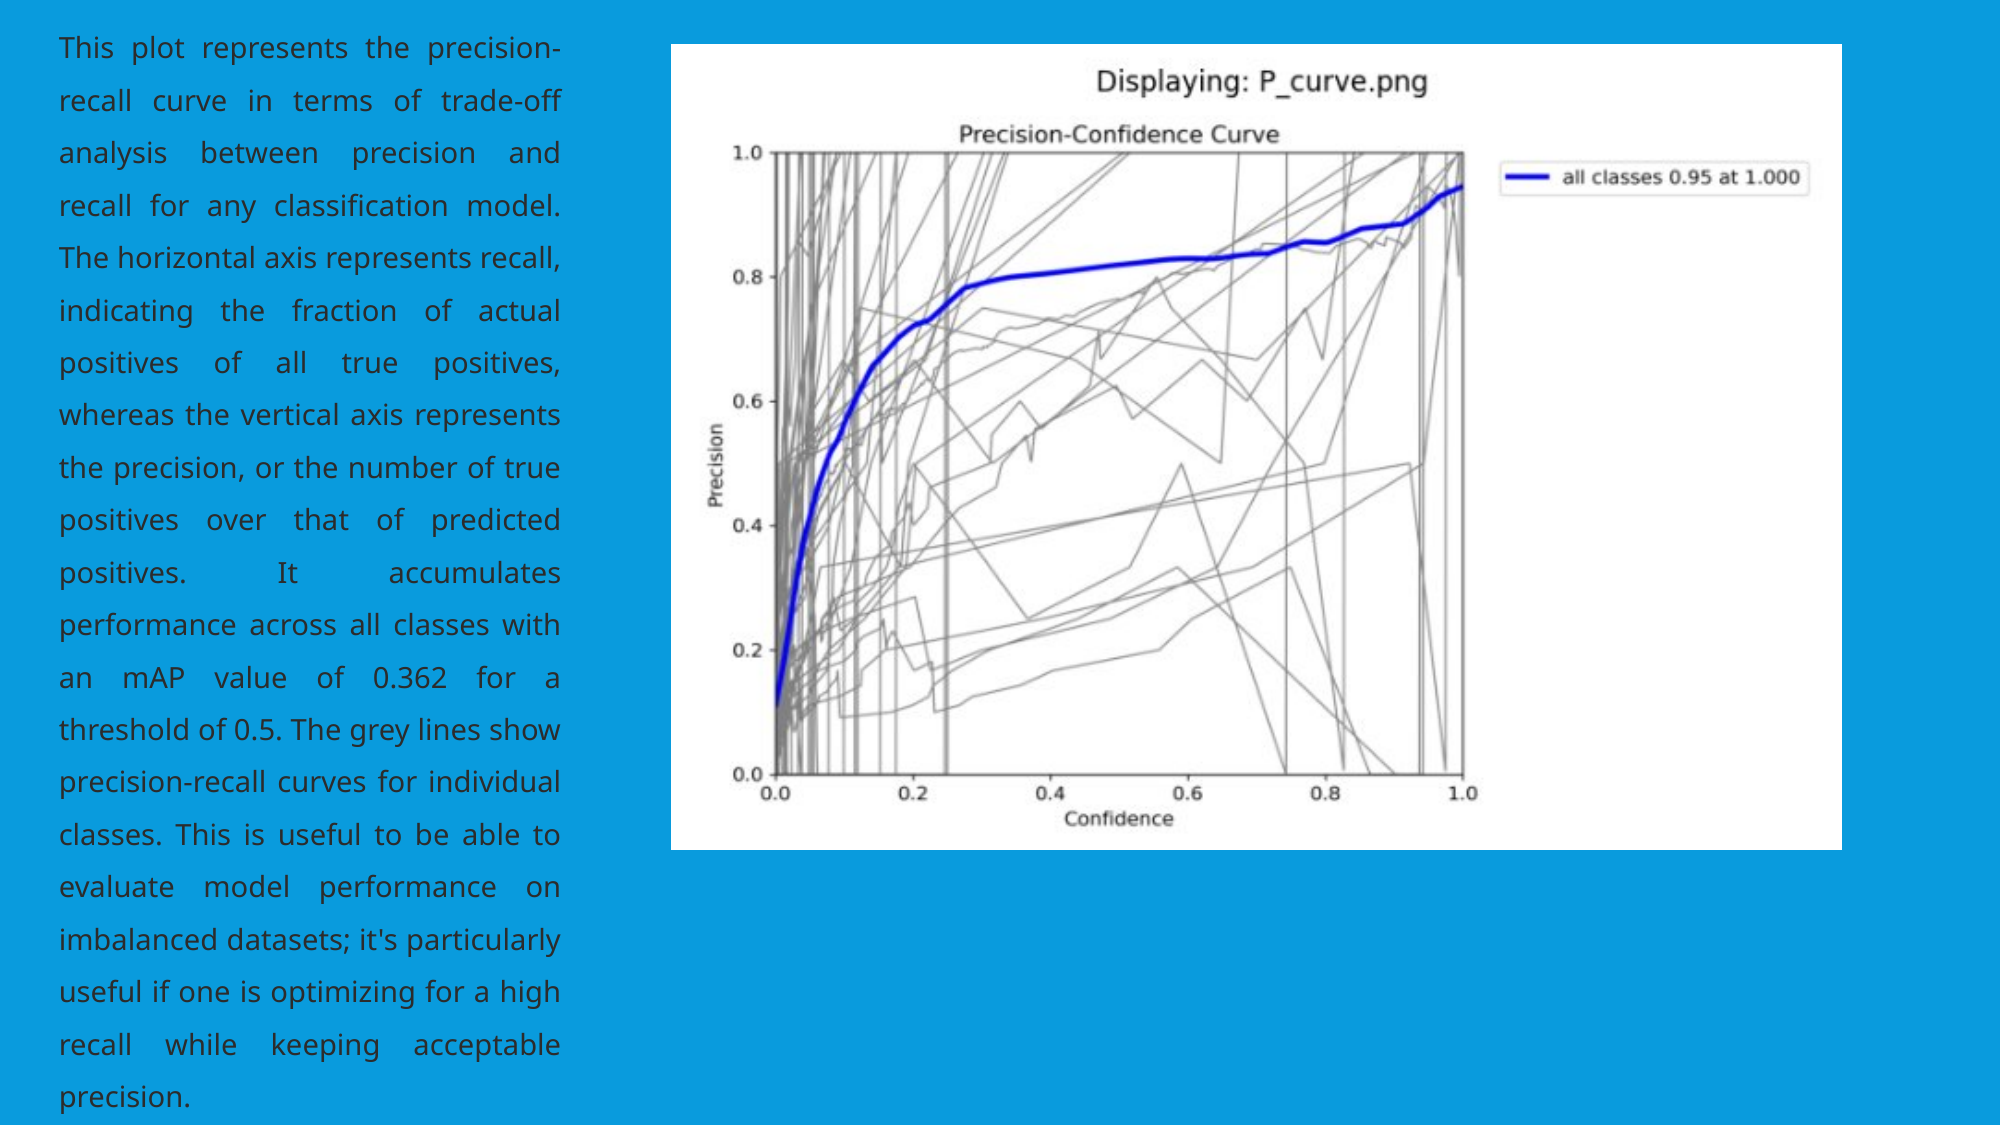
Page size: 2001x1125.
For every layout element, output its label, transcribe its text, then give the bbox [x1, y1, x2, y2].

picture [672, 45, 1841, 849]
text_box This plot represents the precision-recall curve in terms of trade-off analysis between precision and recall for any classification model. The horizontal axis represents recall, indicating the fraction of actual positives of all true positives, whereas the vertical axis represents the precision, or the number of true positives over that of predicted positives. It accumulates performance across all classes with an mAP value of 0.362 for a threshold of 0.5. The grey lines show precision-recall curves for individual classes. This is useful to be able to evaluate model performance on imbalanced datasets; it's particularly useful if one is optimizing for a high recall while keeping acceptable precision. [43, 4, 577, 1074]
